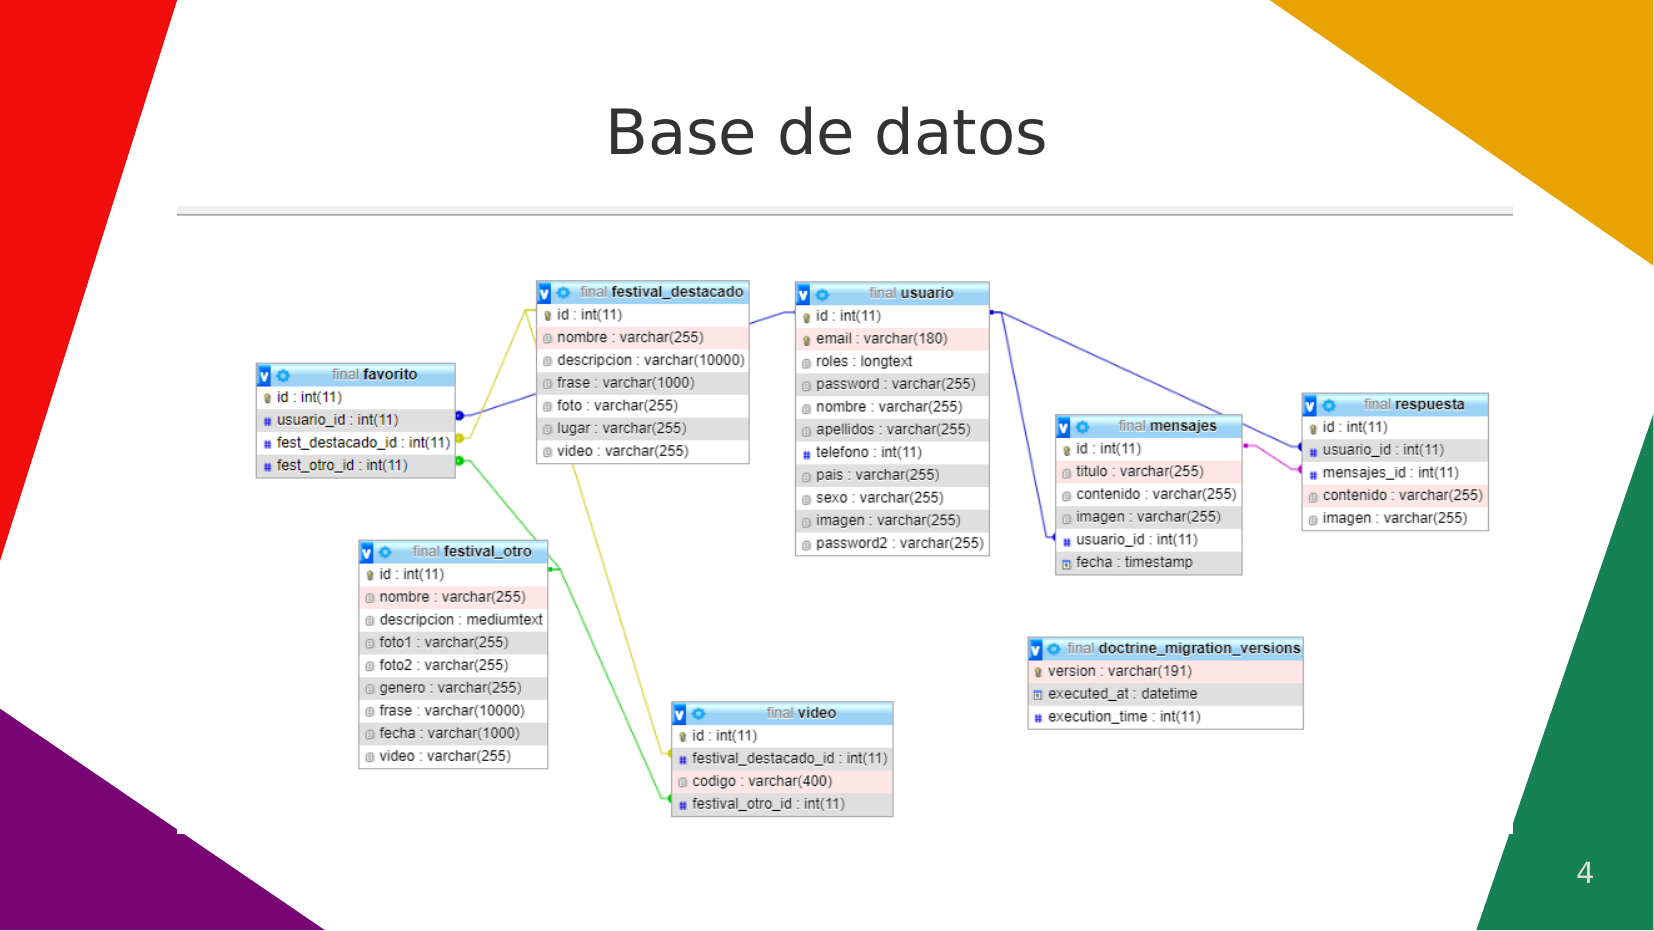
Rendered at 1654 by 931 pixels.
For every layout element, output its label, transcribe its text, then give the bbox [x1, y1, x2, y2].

title Base de datos [118, 59, 1536, 207]
picture [177, 206, 1513, 834]
